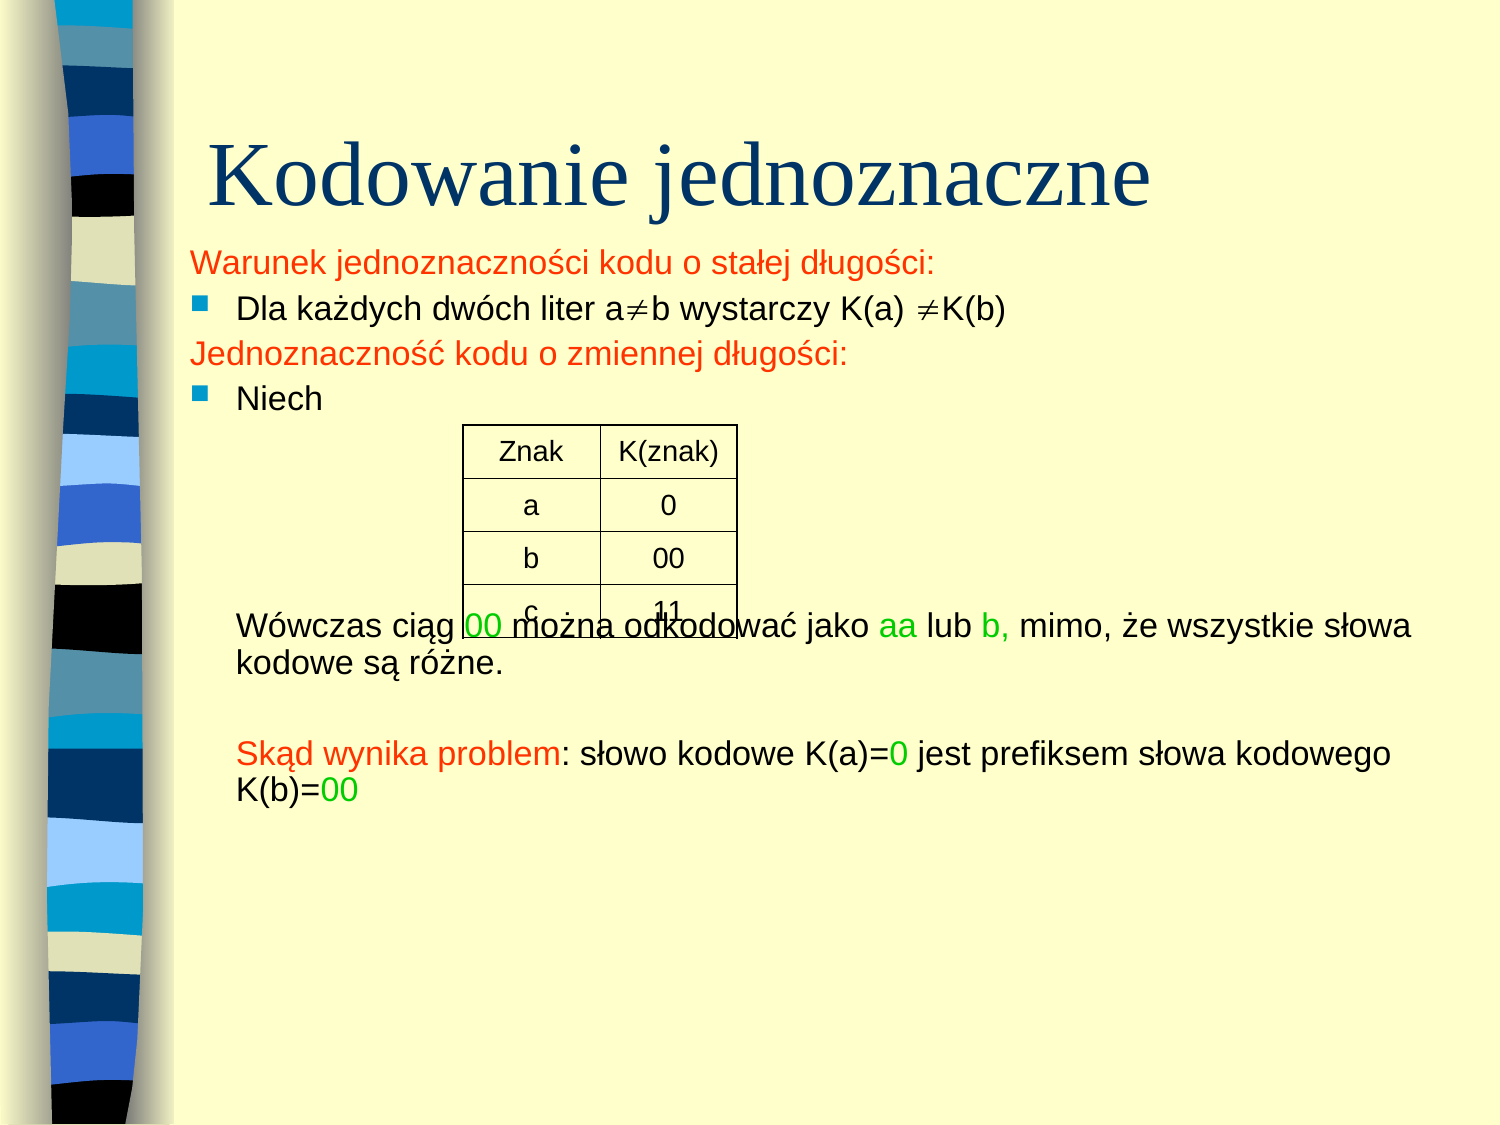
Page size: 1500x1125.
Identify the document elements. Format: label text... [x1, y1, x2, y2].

title Kodowanie jednoznaczne [192, 74, 1468, 263]
table_header K(znak) [601, 426, 736, 478]
table_cell a [464, 479, 600, 531]
table_cell c [464, 585, 600, 637]
table_cell 11 [601, 585, 736, 637]
table_cell 0 [601, 479, 736, 531]
table_header Znak [464, 426, 600, 478]
table_cell 00 [601, 532, 736, 584]
table_cell b [464, 532, 600, 584]
list Warunek jednoznaczności kodu o stałej długości: Dla każdych dwóch liter ab wystarczy K(a) K(b) Jednoznaczność kodu o zmiennej długości: Niech Wówczas ciąg 00 można odkodować jako aa lub b, mimo, że wszystkie słowa kodowe są różne. Skąd wynika problem: słowo kodowe K(a)=0 jest prefiksem słowa kodowego K(b)=00 [174, 237, 1450, 913]
